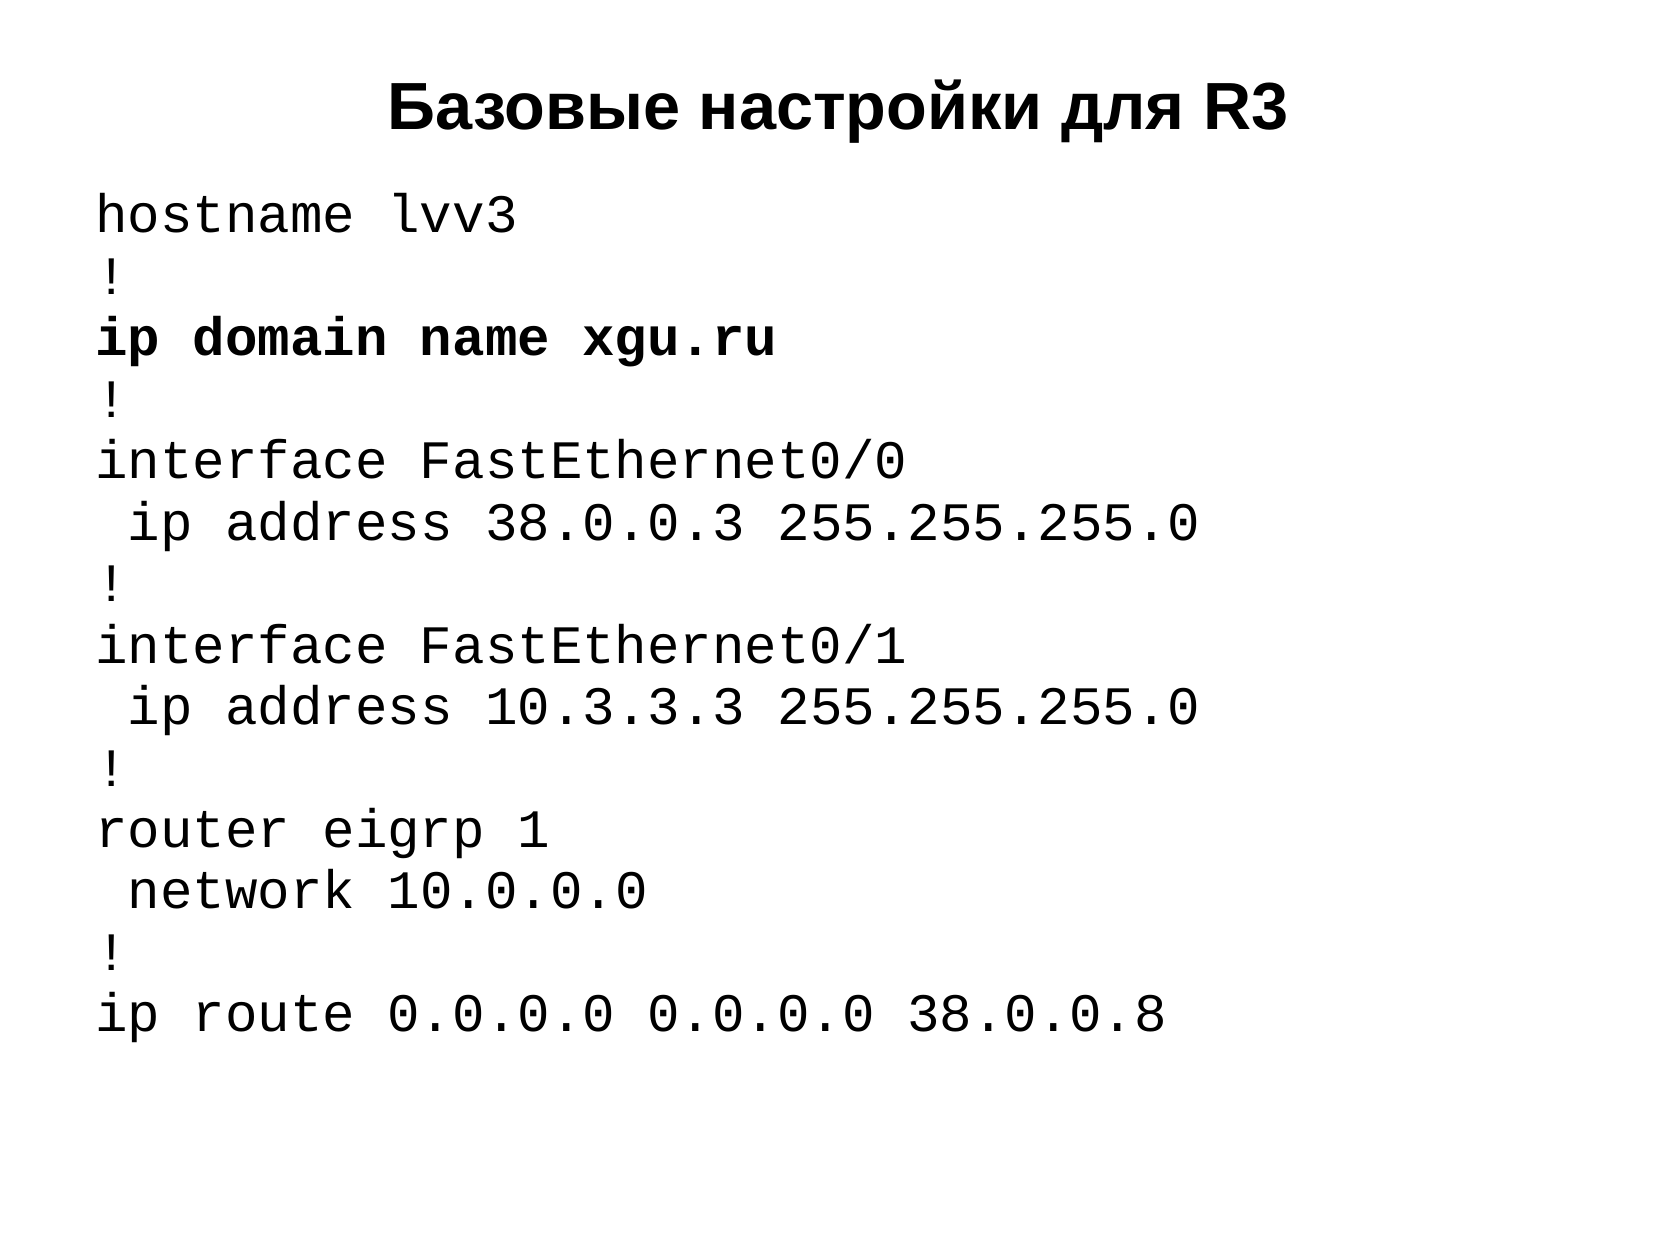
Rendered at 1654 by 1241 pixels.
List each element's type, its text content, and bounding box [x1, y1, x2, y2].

text_box Базовые настройки для R3 [64, 37, 1613, 151]
list hostname lvv3 ! ip domain name xgu.ru ! interface FastEthernet0/0 ip address 38.0.0.3 255.255.255.0 ! interface FastEthernet0/1 ip address 10.3.3.3 255.255.255.0 ! router eigrp 1 network 10.0.0.0 ! ip route 0.0.0.0 0.0.0.0 38.0.0.8 [95, 187, 1538, 1208]
